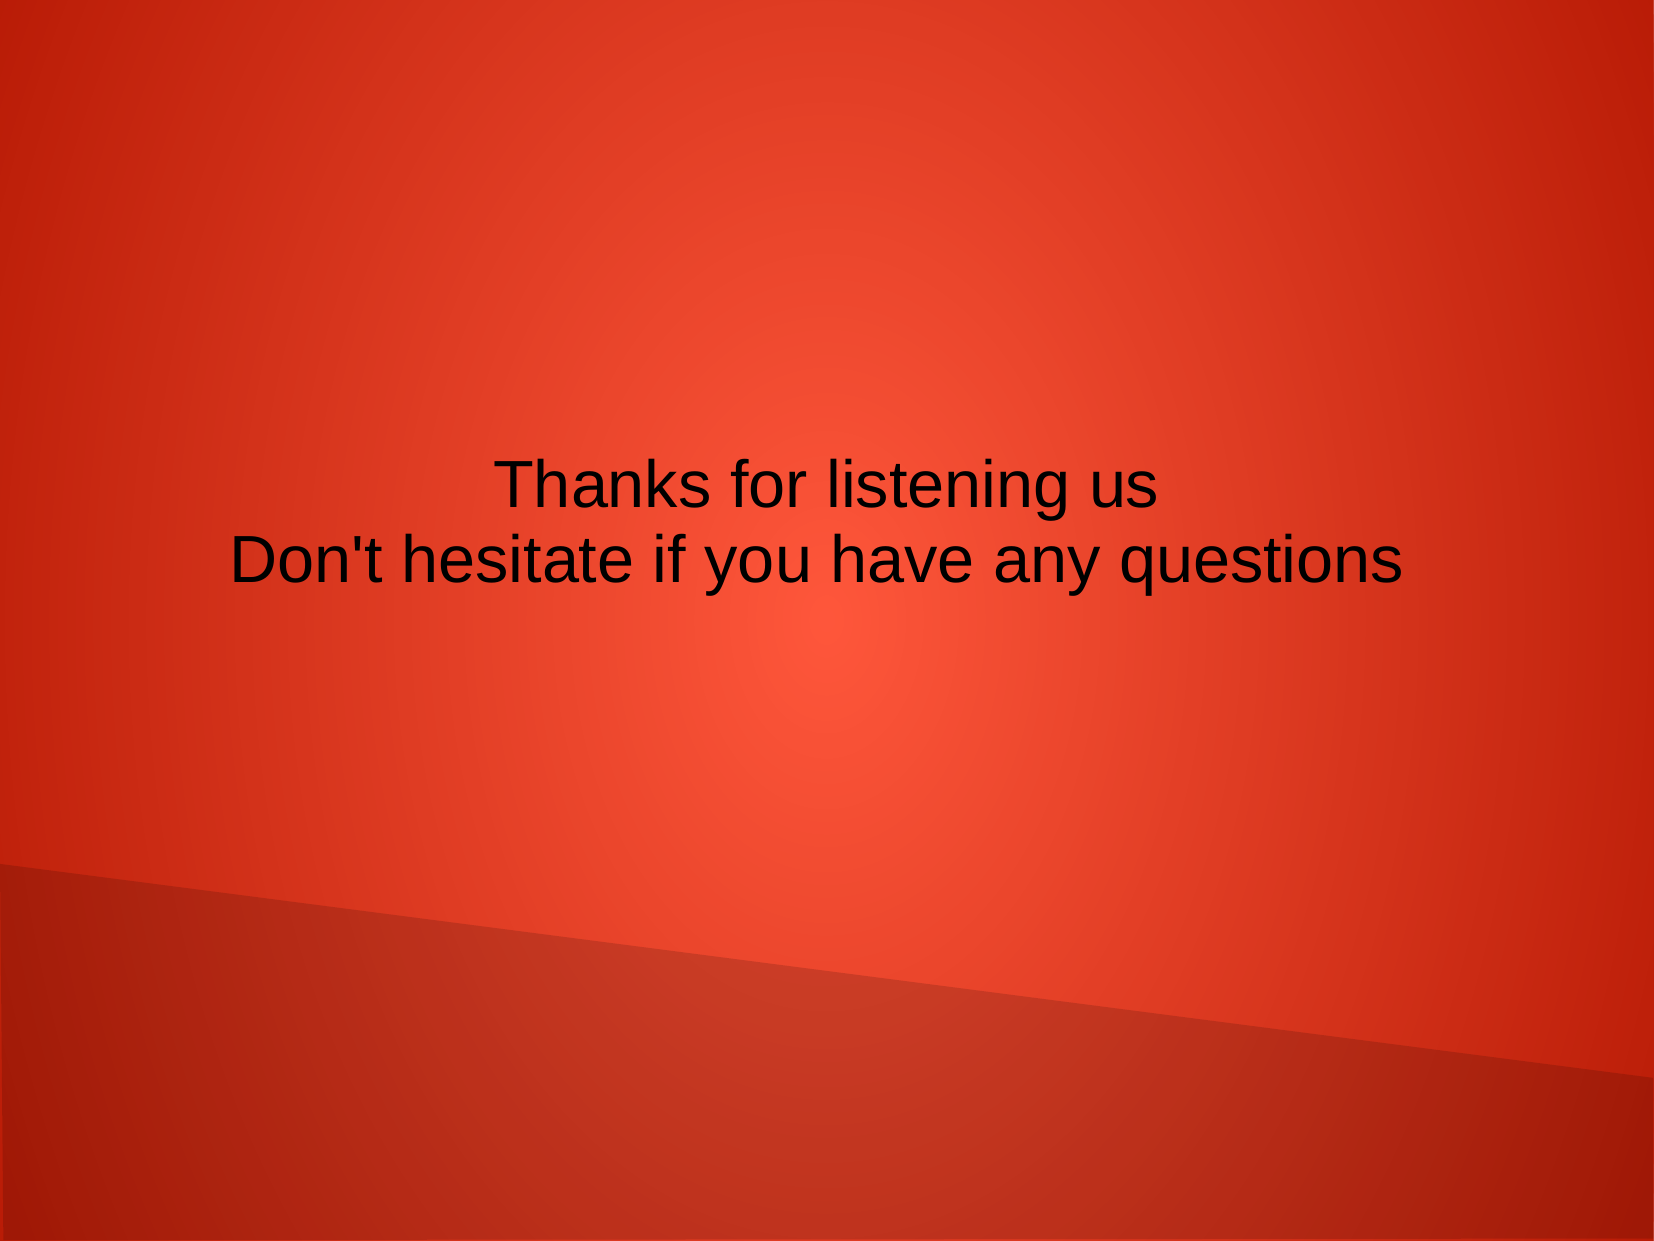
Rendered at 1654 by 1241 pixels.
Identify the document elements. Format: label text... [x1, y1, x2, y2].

subtitle Thanks for listening us Don't hesitate if you have any questions [82, 47, 1571, 997]
